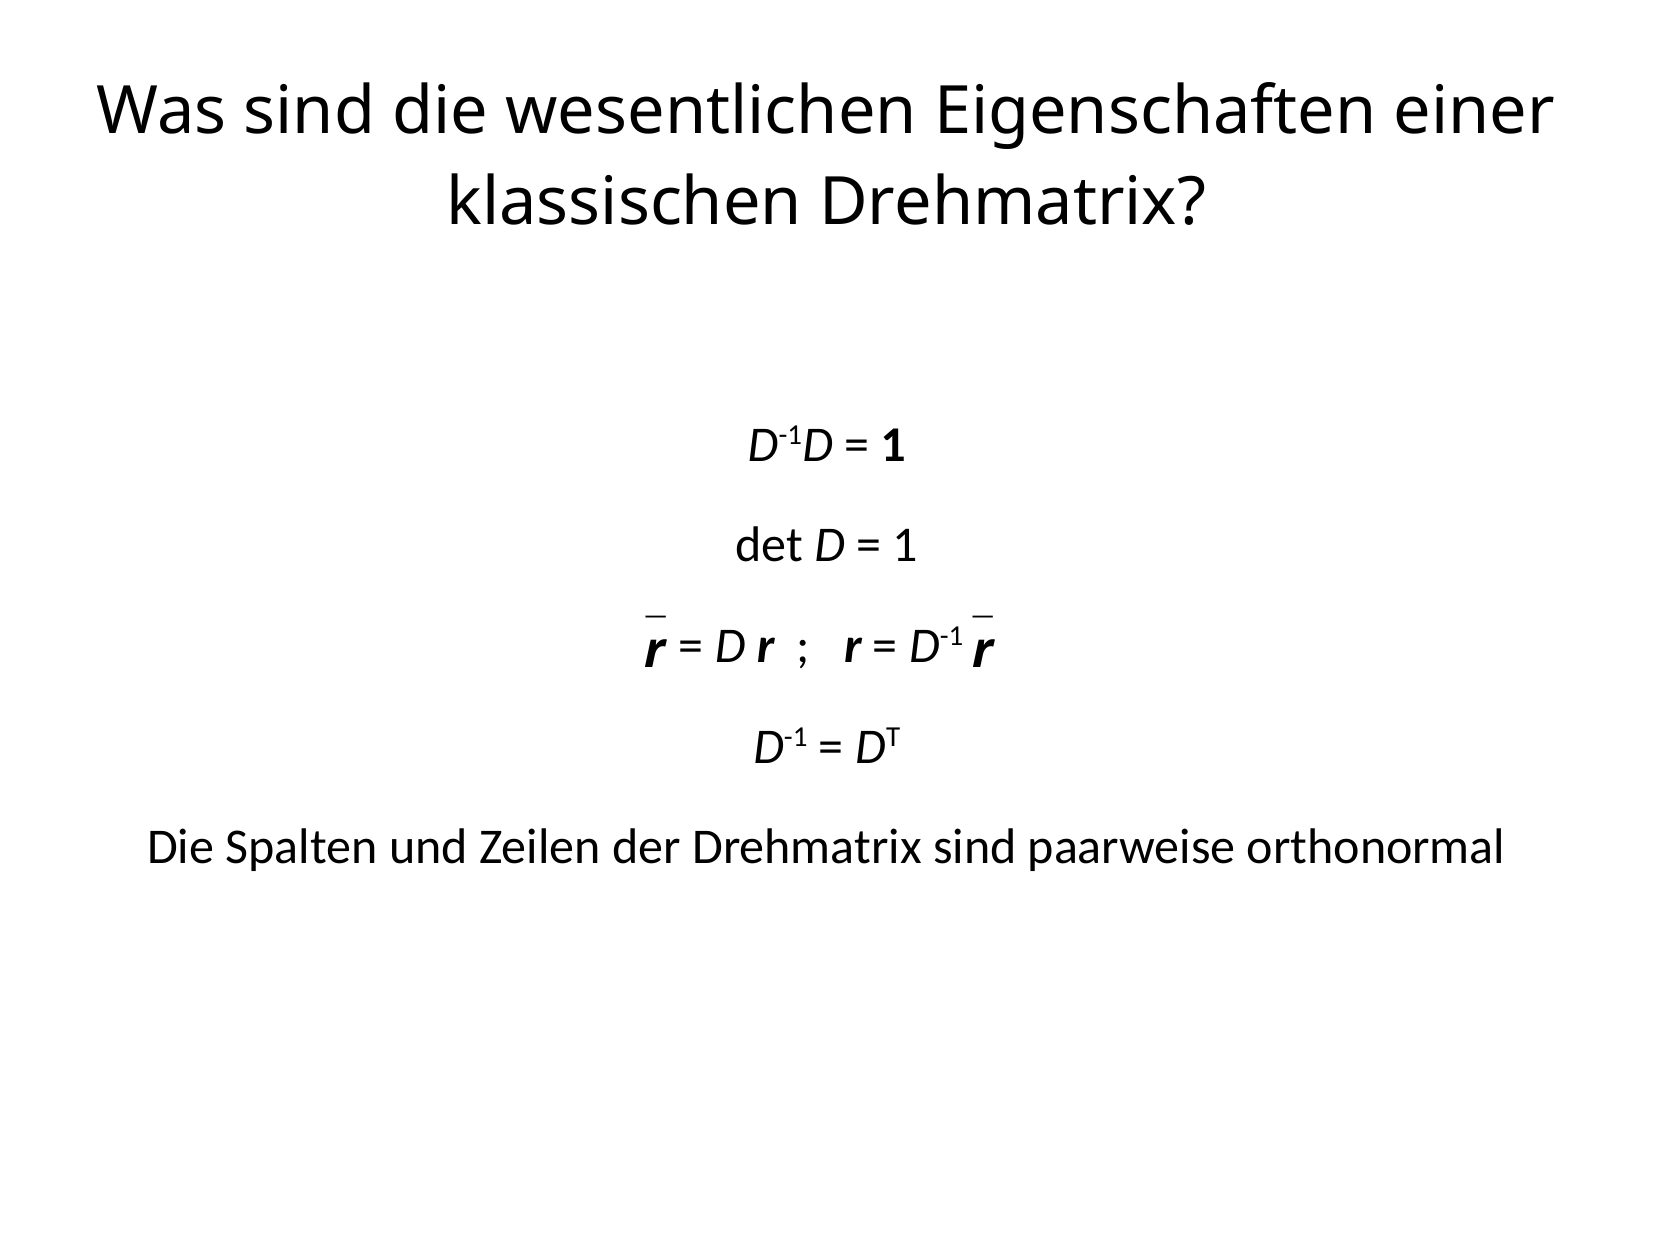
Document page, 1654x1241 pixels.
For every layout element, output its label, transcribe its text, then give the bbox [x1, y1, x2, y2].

subtitle D-1D = 1 det D = 1 = D r ; r = D-1 D-1 = DT Die Spalten und Zeilen der Drehmatrix sind paarweise orthonormal [82, 290, 1571, 1010]
chart [964, 612, 1002, 681]
chart [636, 612, 674, 681]
title Was sind die wesentlichen Eigenschaften einer klassischen Drehmatrix? [82, 49, 1571, 257]
